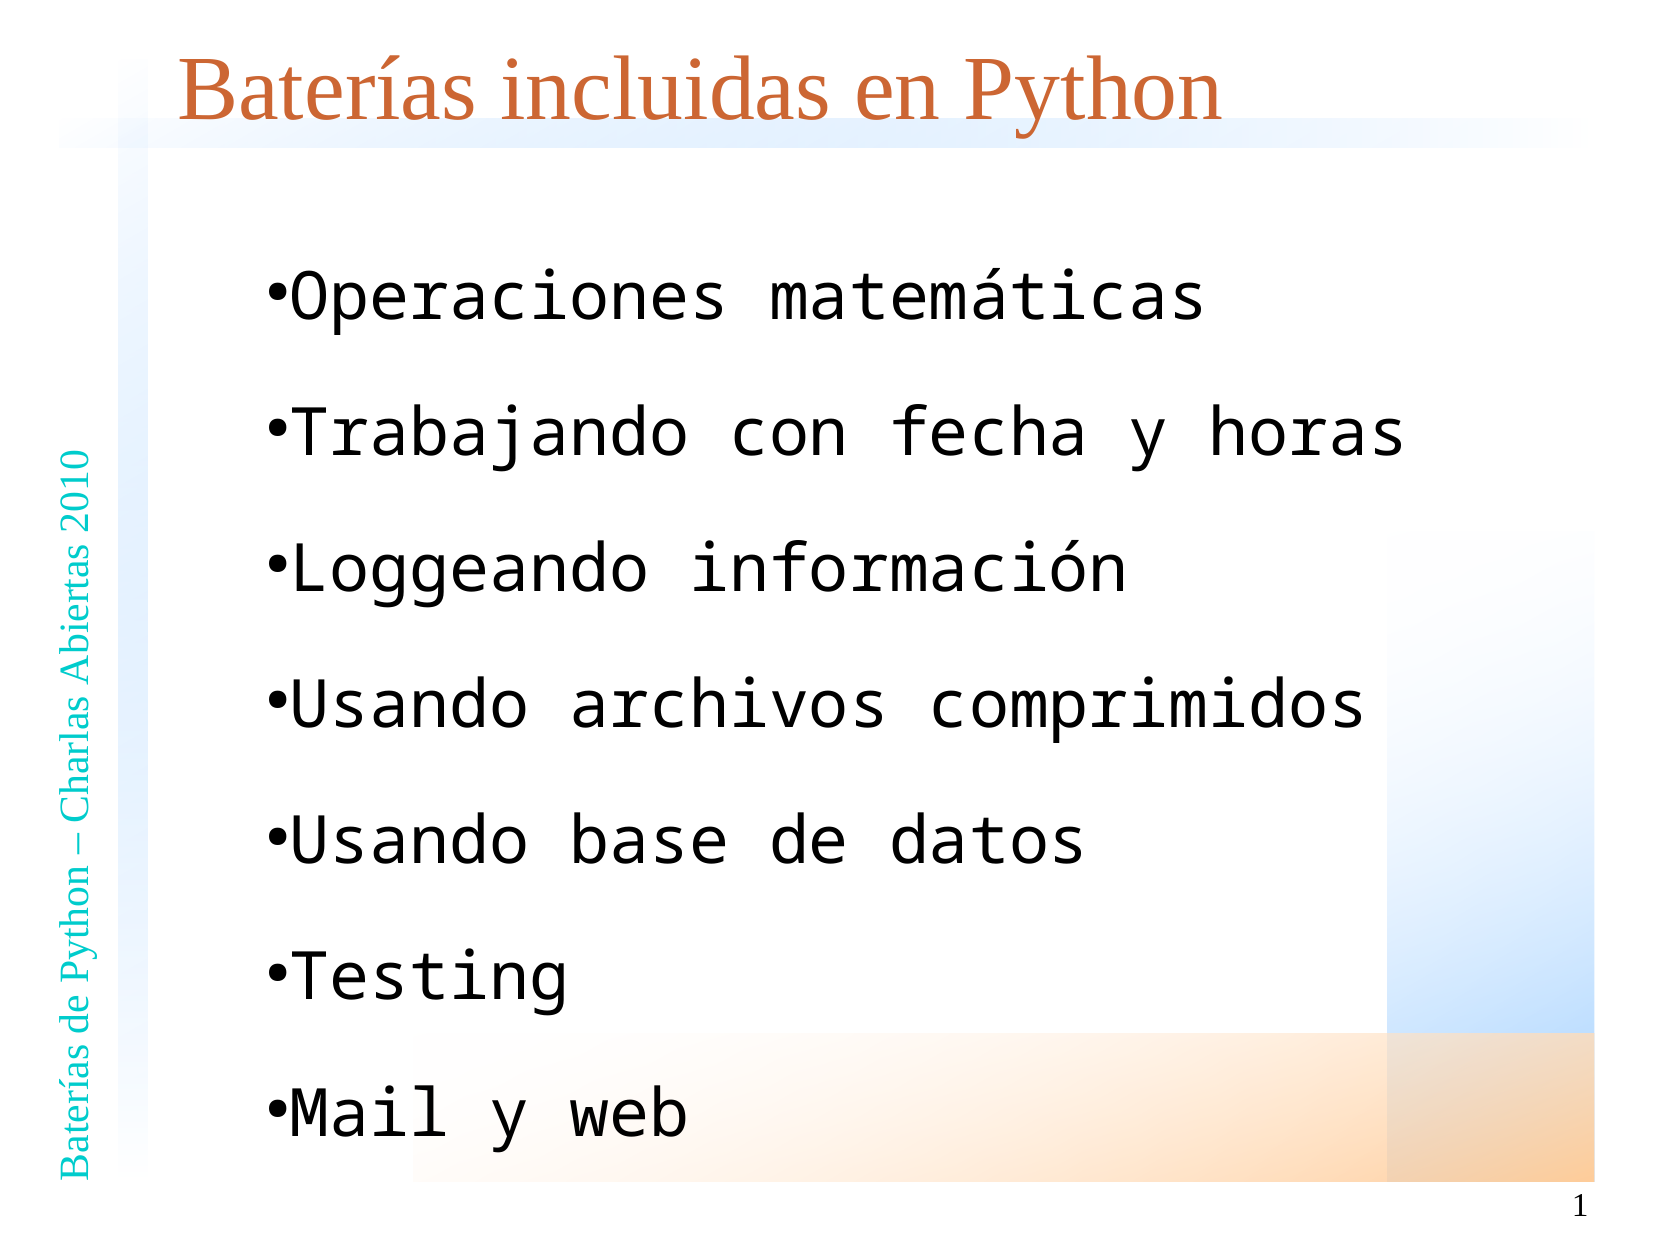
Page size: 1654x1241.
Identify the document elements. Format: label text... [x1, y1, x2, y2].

title Baterías incluidas en Python [177, 29, 1595, 148]
subtitle Operaciones matemáticas Trabajando con fecha y horas Loggeando información Usando archivos comprimidos Usando base de datos Testing Mail y web [206, 177, 1595, 1182]
